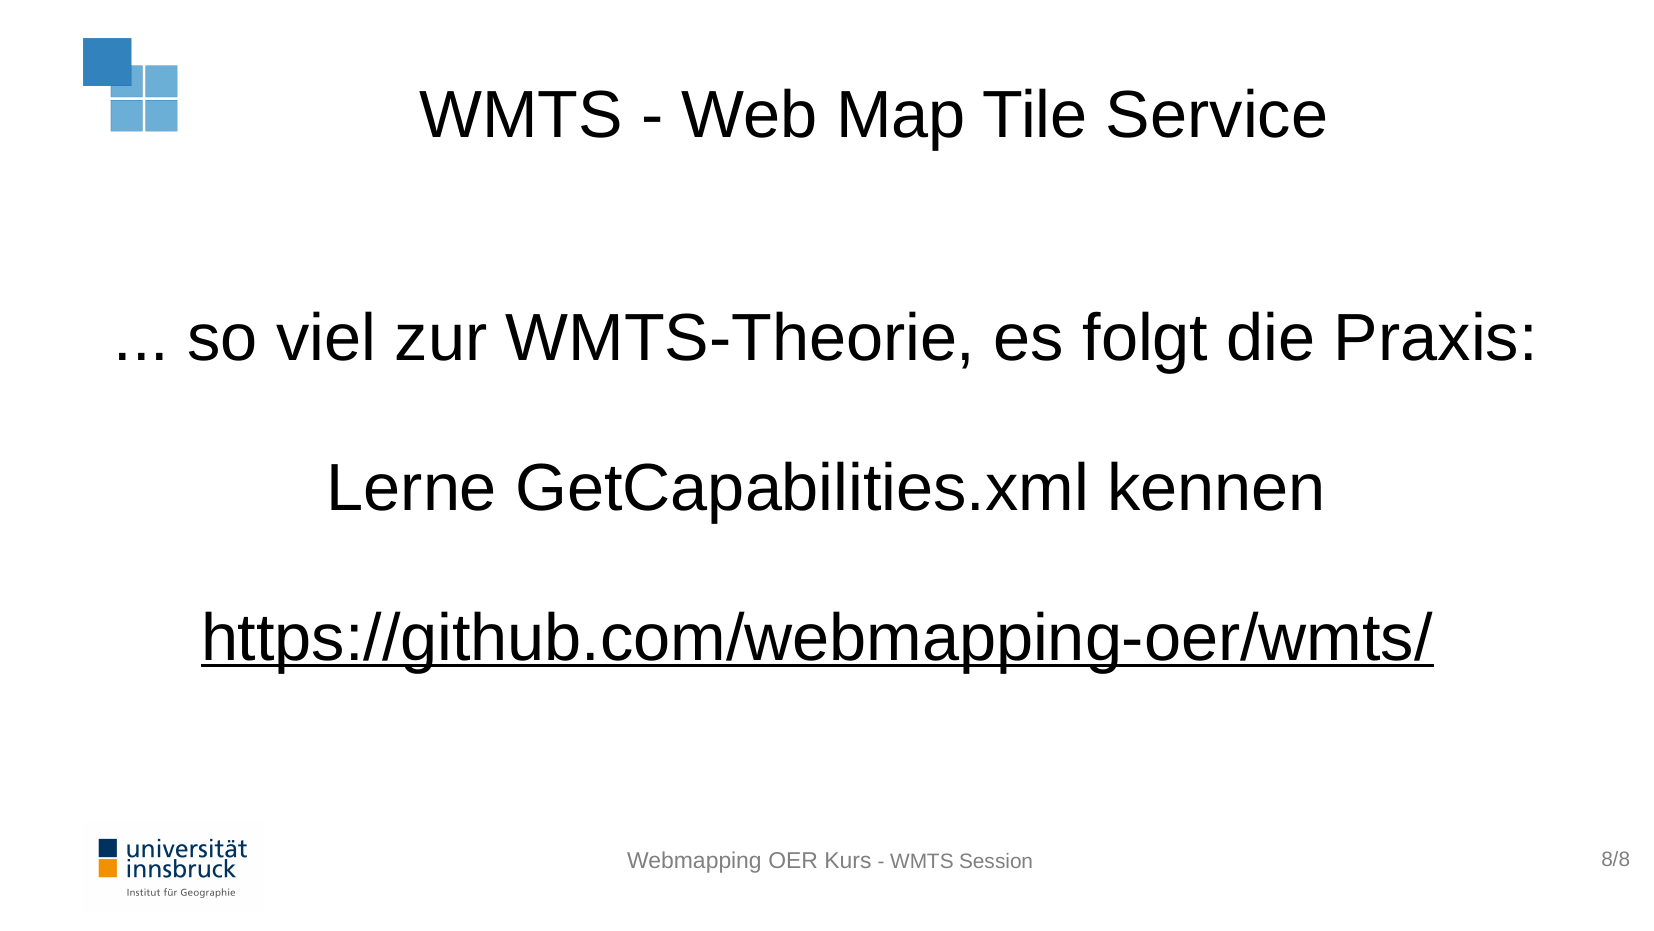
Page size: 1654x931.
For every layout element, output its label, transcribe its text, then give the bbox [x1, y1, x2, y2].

picture [82, 37, 178, 132]
subtitle ... so viel zur WMTS-Theorie, es folgt die Praxis: Lerne GetCapabilities.xml kennen https://github.com/webmapping-oer/wmts/ [82, 217, 1571, 758]
picture [82, 822, 263, 912]
title WMTS - Web Map Tile Service [206, 37, 1542, 193]
